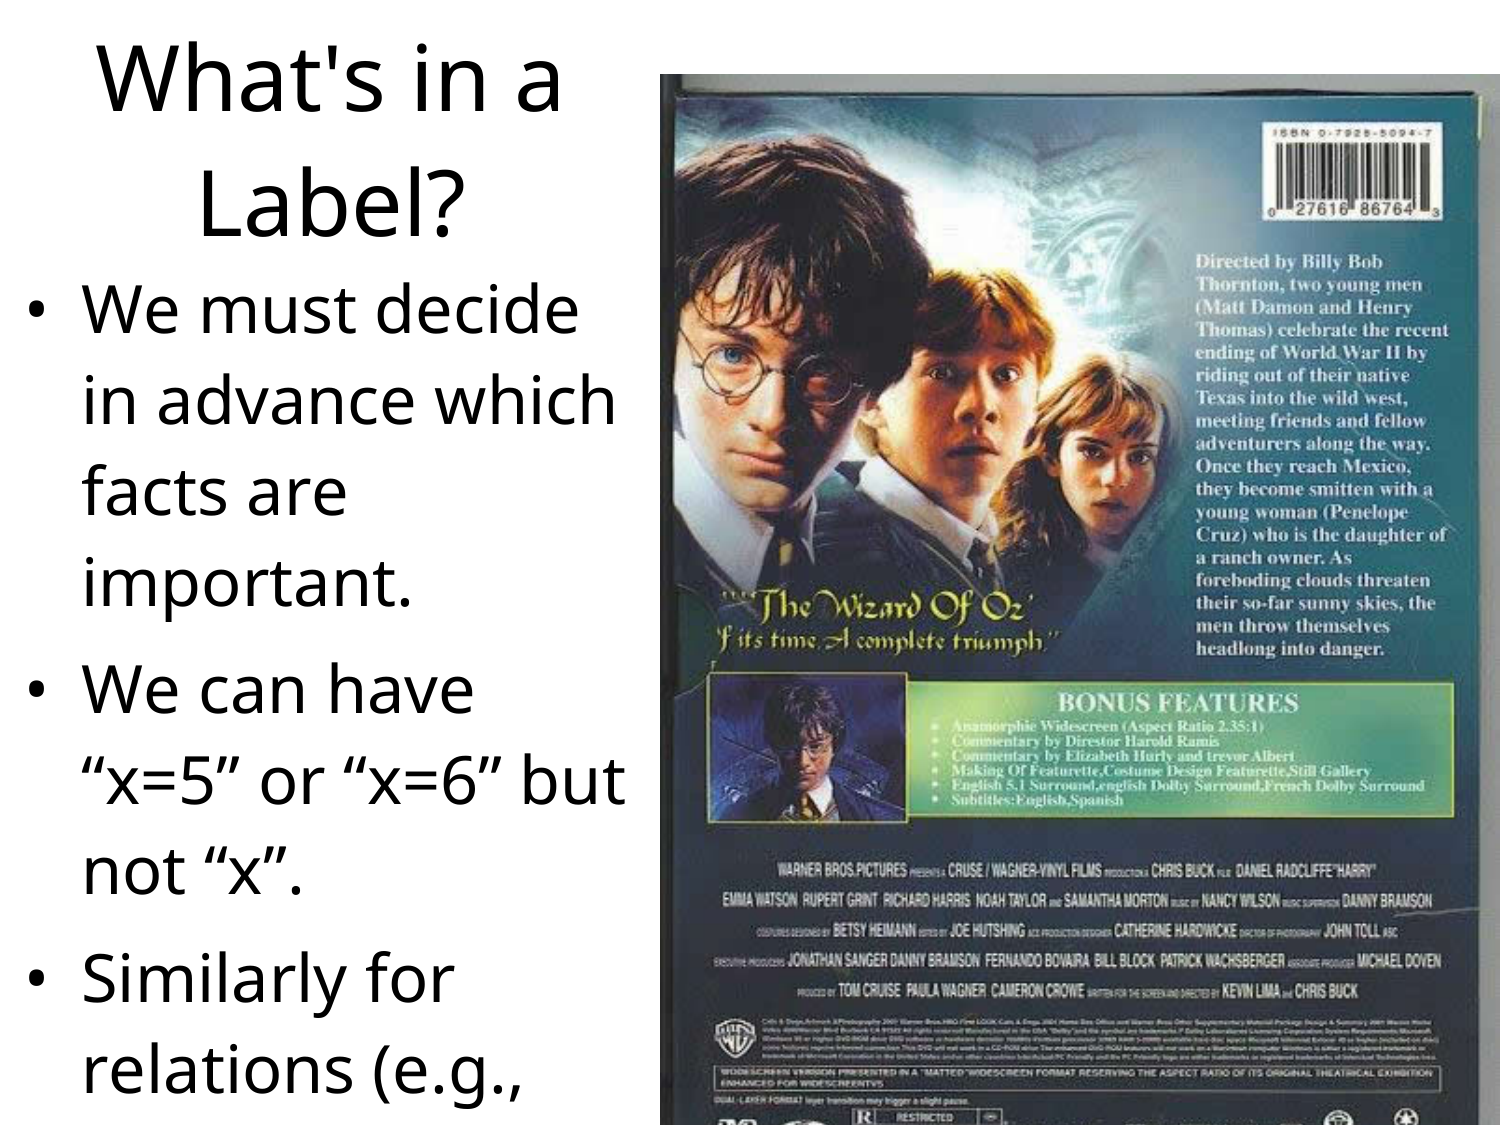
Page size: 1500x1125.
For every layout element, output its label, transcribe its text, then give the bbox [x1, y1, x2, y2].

title What's in a Label? [24, 32, 638, 246]
picture [660, 74, 1500, 1125]
list We must decide in advance which facts are important. We can have “x=5” or “x=6” but not “x”. Similarly for relations (e.g., “x<y”, “x<z”). [24, 262, 638, 1101]
